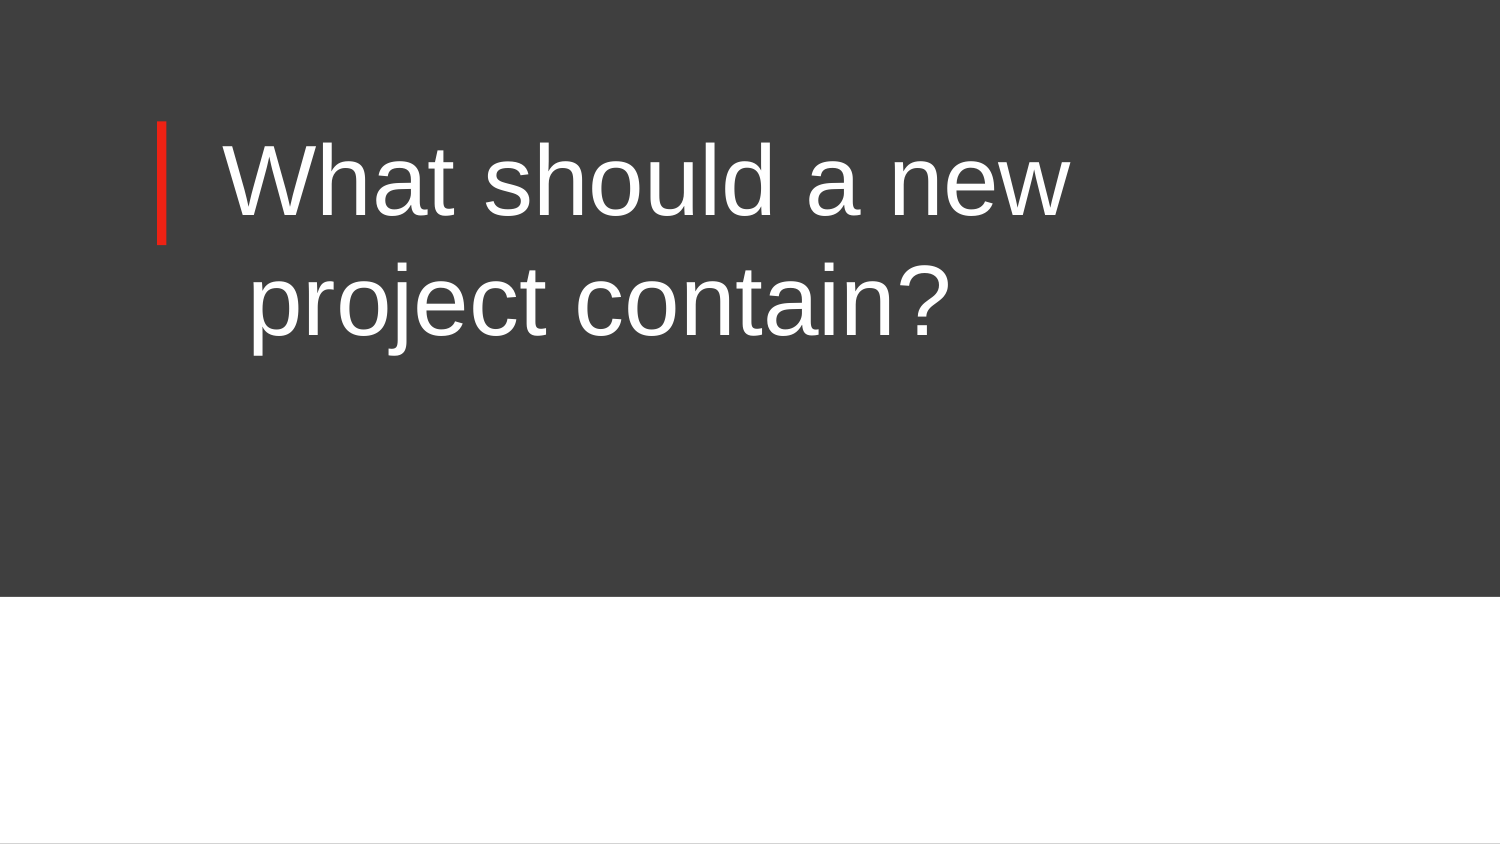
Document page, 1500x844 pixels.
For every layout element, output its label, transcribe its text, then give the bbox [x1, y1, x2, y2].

title What should a new project contain? [207, 108, 1238, 547]
